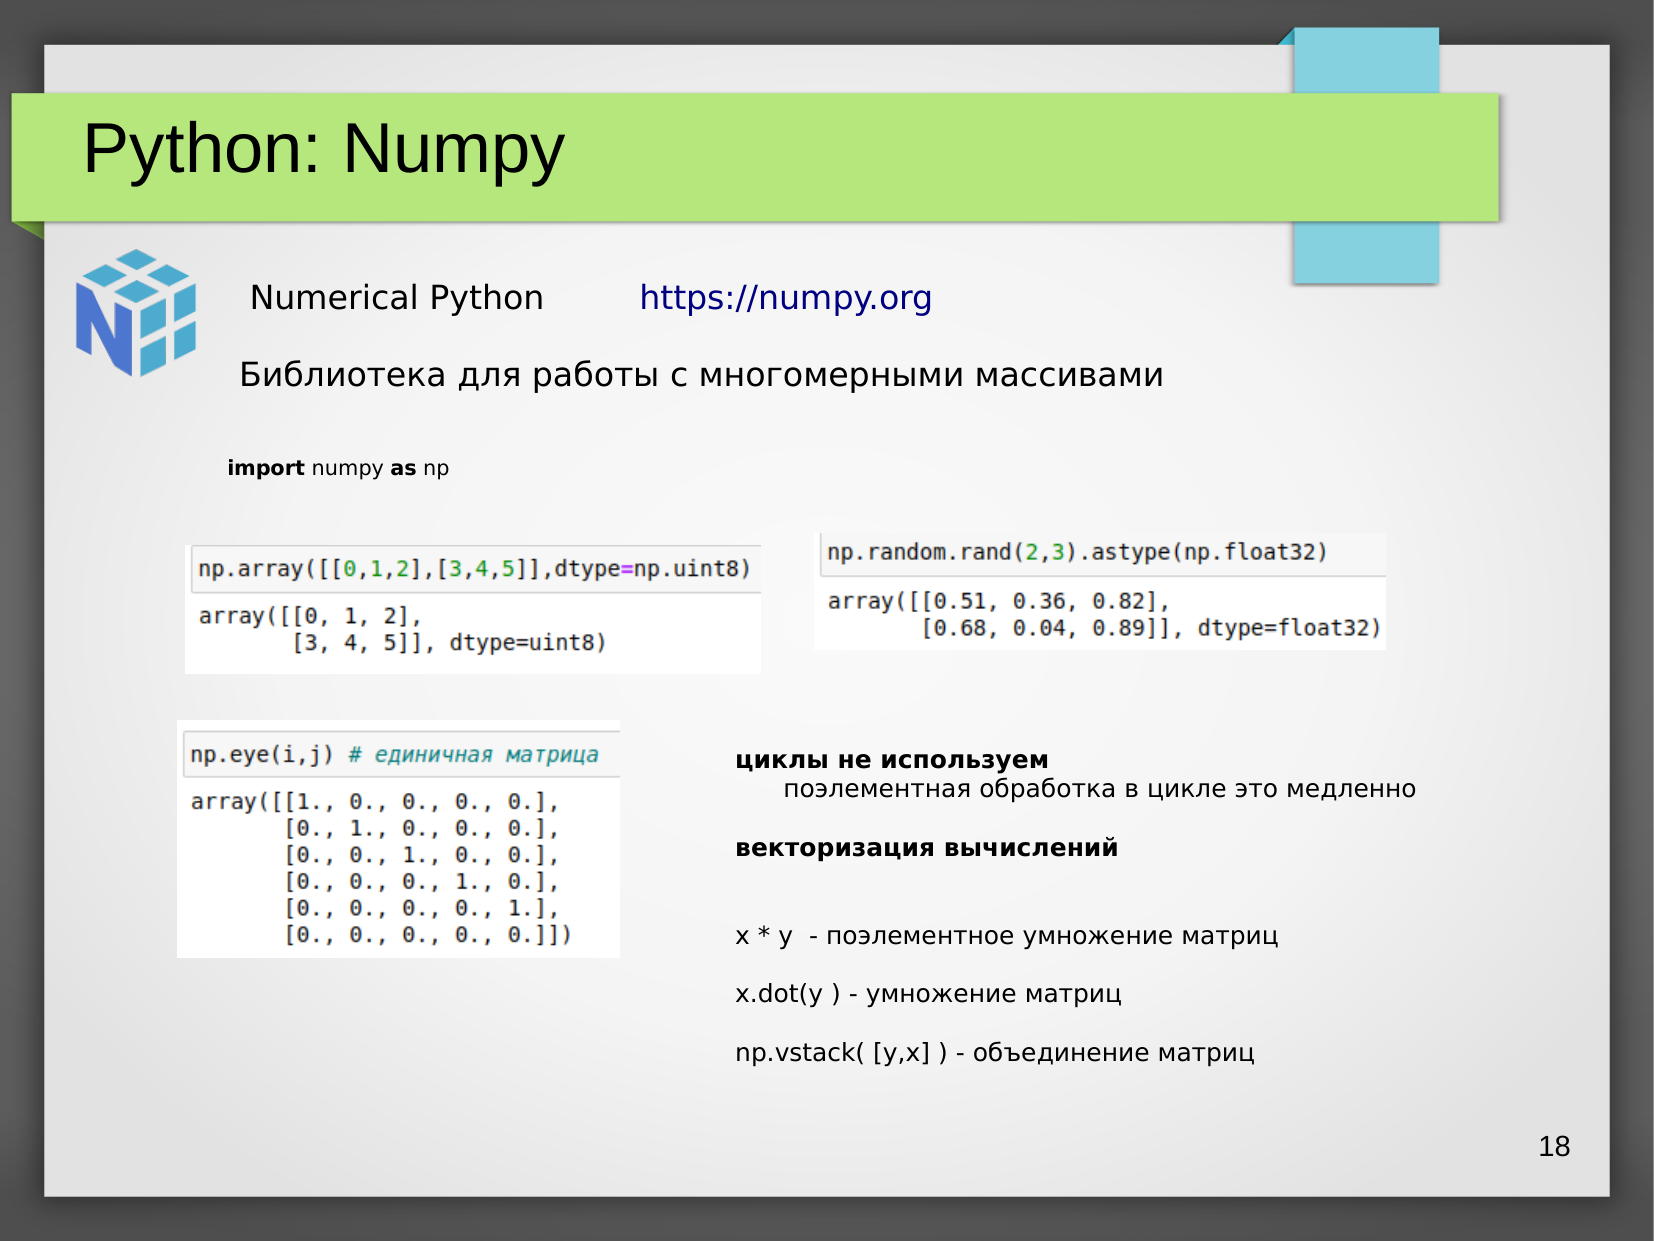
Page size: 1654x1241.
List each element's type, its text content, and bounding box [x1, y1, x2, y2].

text_box циклы не используем поэлементная обработка в цикле это медленно векторизация вычислений x * y - поэлементное умножение матриц x.dot(y ) - умножение матриц np.vstack( [y,x] ) - объединение матриц [720, 737, 1573, 1075]
text_box Numerical Python https://numpy.org Библиотека для работы с многомерными массивами [224, 271, 1323, 449]
title Python: Numpy [82, 106, 1264, 189]
picture [0, 0, 1654, 1241]
text_box import numpy as np [212, 448, 591, 497]
